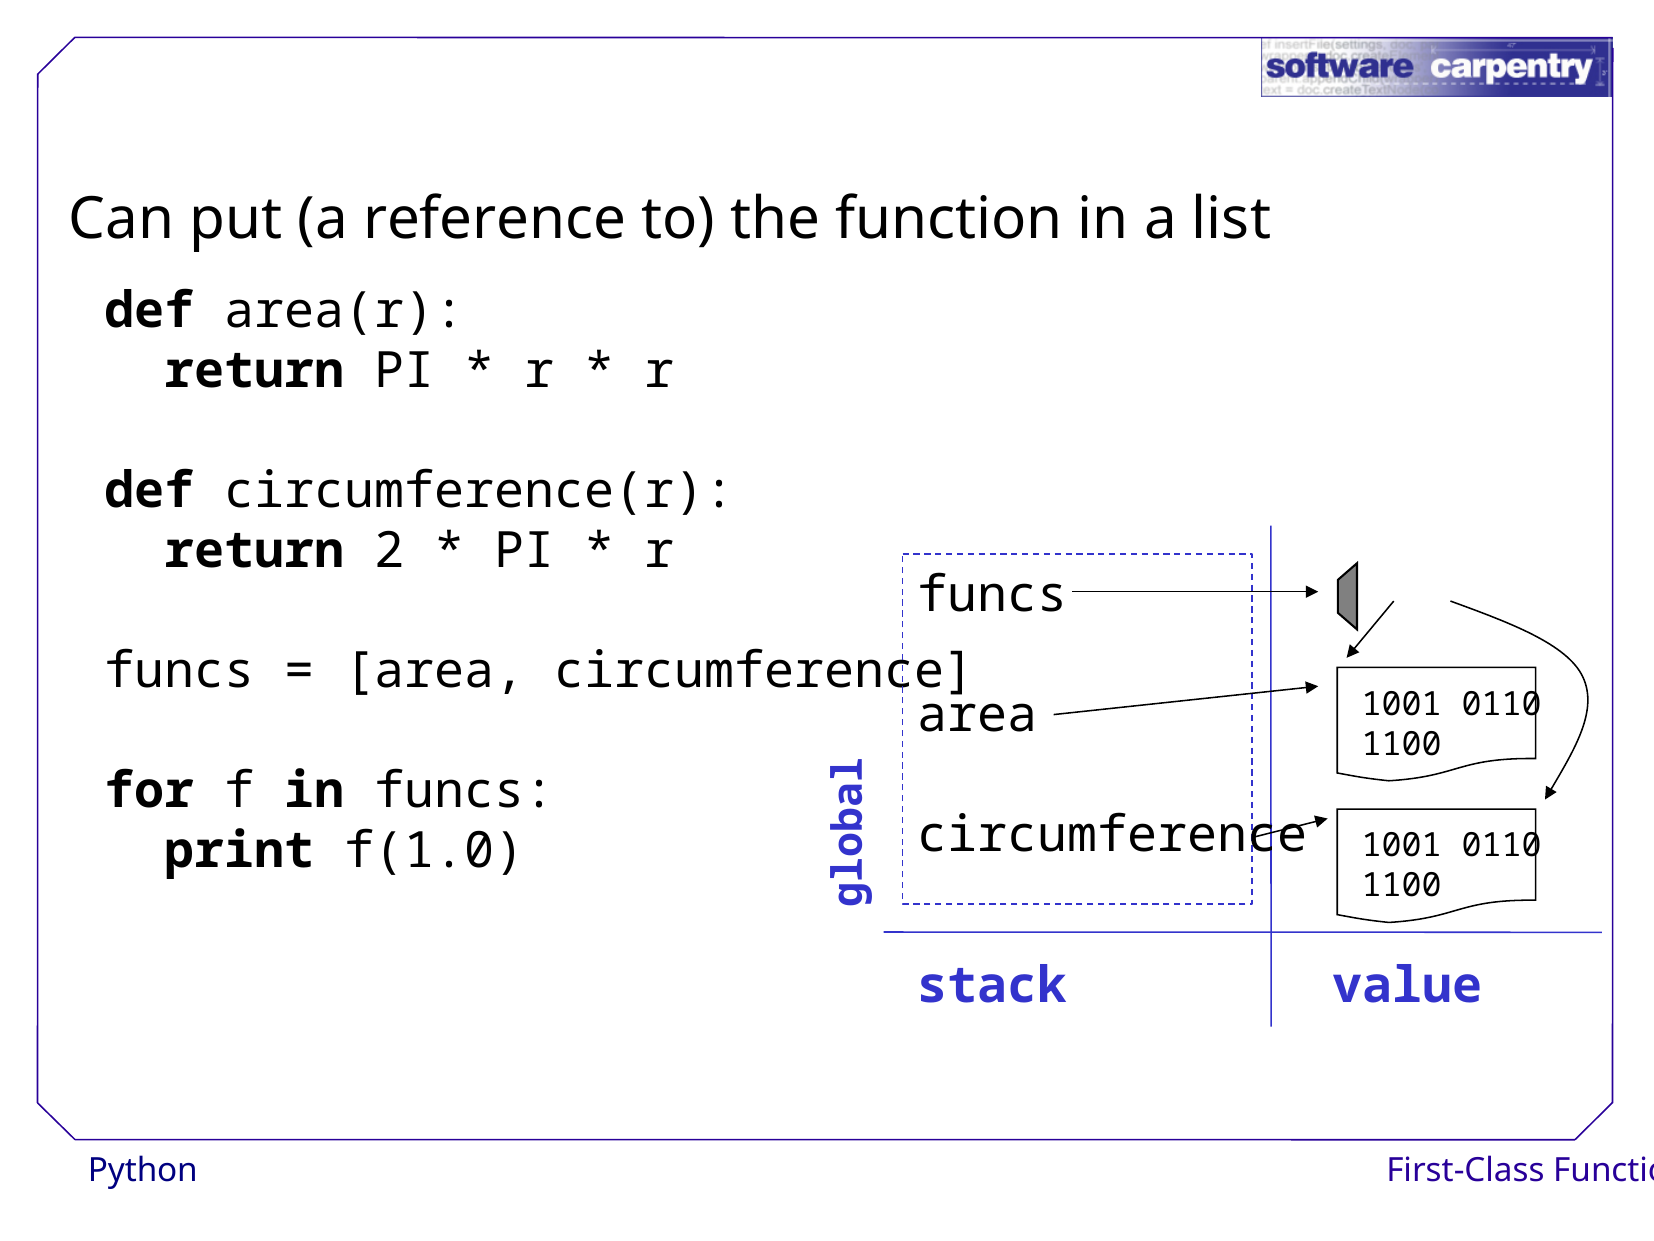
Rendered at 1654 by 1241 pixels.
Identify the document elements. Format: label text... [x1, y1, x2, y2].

text_box 1001 0110 1100 [1346, 816, 1517, 916]
picture [1261, 39, 1613, 97]
text_box Can put (a reference to) the function in a list [54, 138, 1437, 259]
table_header [1423, 563, 1488, 629]
text_box funcs area circumference [902, 553, 1253, 904]
text_box def area(r): return PI * r * r def circumference(r): return 2 * PI * r funcs = [area, circumference] for f in funcs: print f(1.0) [89, 270, 865, 1065]
text_box value [1318, 950, 1583, 1027]
text_box 1001 0110 1100 [1346, 674, 1517, 774]
table_header [1358, 563, 1423, 629]
text_box stack [902, 950, 1168, 1027]
text_box global [817, 761, 893, 923]
text_box [1337, 563, 1358, 630]
